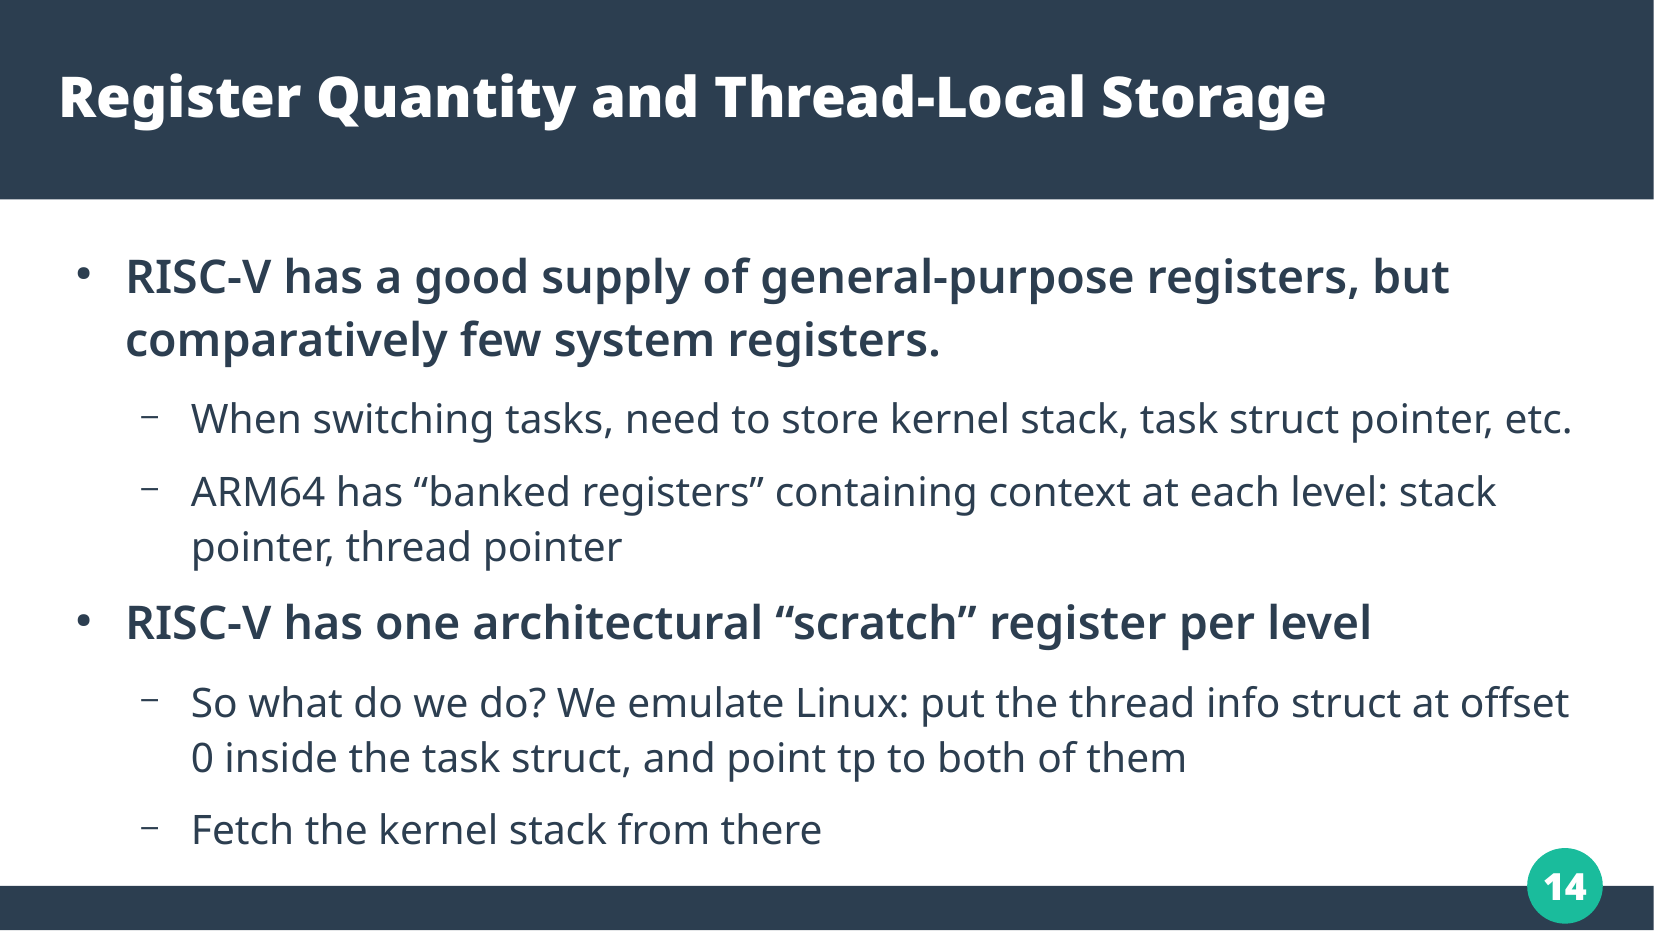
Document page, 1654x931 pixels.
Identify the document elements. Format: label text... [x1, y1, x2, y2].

title Register Quantity and Thread-Local Storage [59, 37, 1595, 156]
list RISC-V has a good supply of general-purpose registers, but comparatively few system registers. When switching tasks, need to store kernel stack, task struct pointer, etc. ARM64 has “banked registers” containing context at each level: stack pointer, thread pointer RISC-V has one architectural “scratch” register per level So what do we do? We emulate Linux: put the thread info struct at offset 0 inside the task struct, and point tp to both of them Fetch the kernel stack from there [59, 243, 1595, 864]
